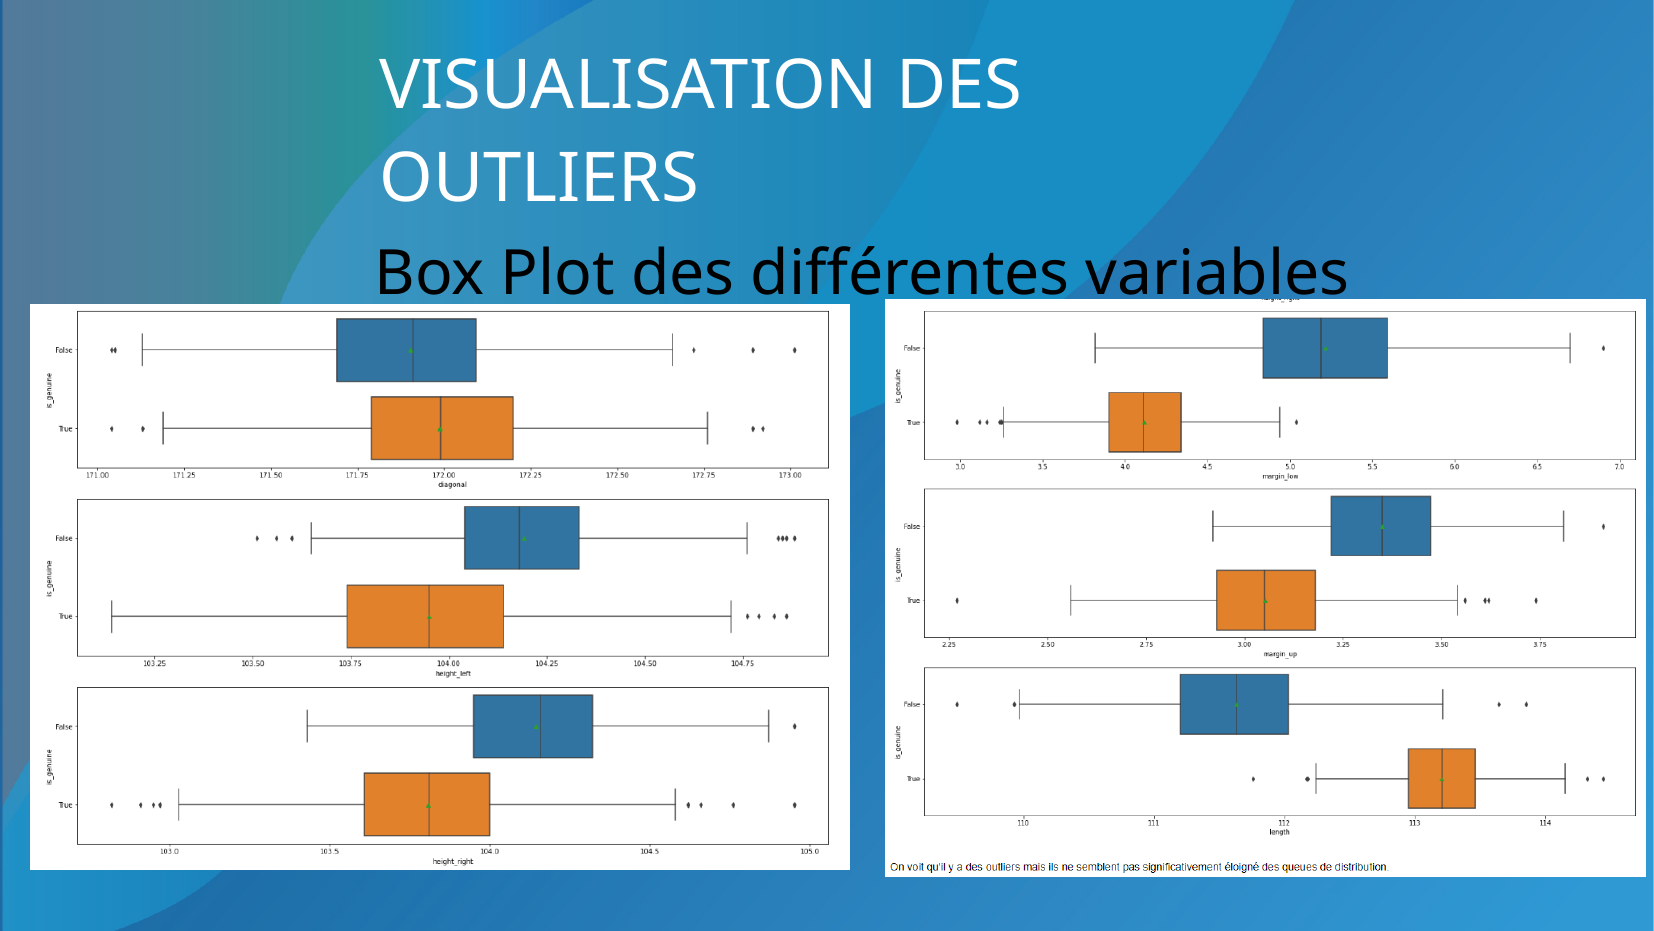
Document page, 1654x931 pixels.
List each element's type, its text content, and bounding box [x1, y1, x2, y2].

title VISUALISATION DES OUTLIERS [379, 45, 1306, 212]
picture [0, 0, 1654, 931]
text_box Box Plot des différentes variables [255, 220, 1471, 361]
